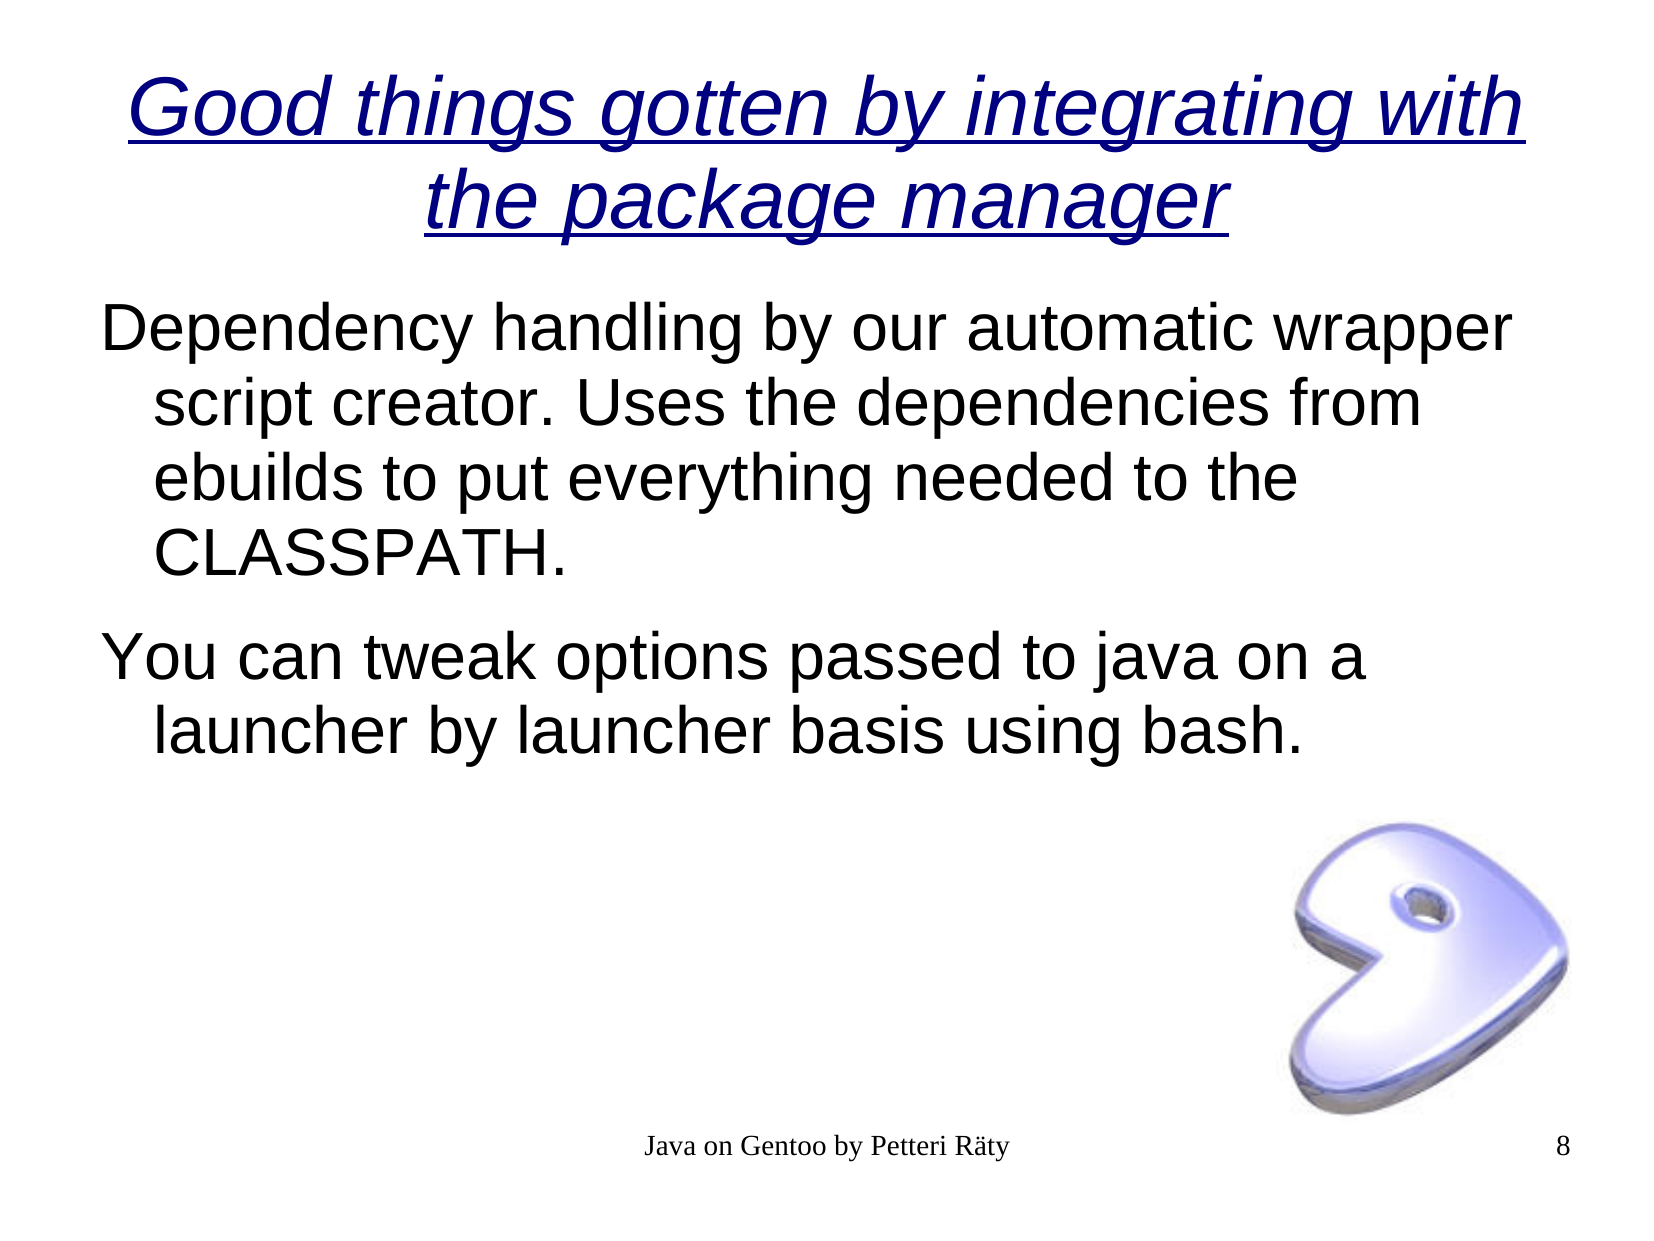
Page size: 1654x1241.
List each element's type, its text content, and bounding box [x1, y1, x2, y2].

picture [1275, 818, 1576, 1125]
list Dependency handling by our automatic wrapper script creator. Uses the dependencies from ebuilds to put everything needed to the CLASSPATH. You can tweak options passed to java on a launcher by launcher basis using bash. [82, 290, 1571, 1094]
title Good things gotten by integrating with the package manager [82, 56, 1571, 250]
